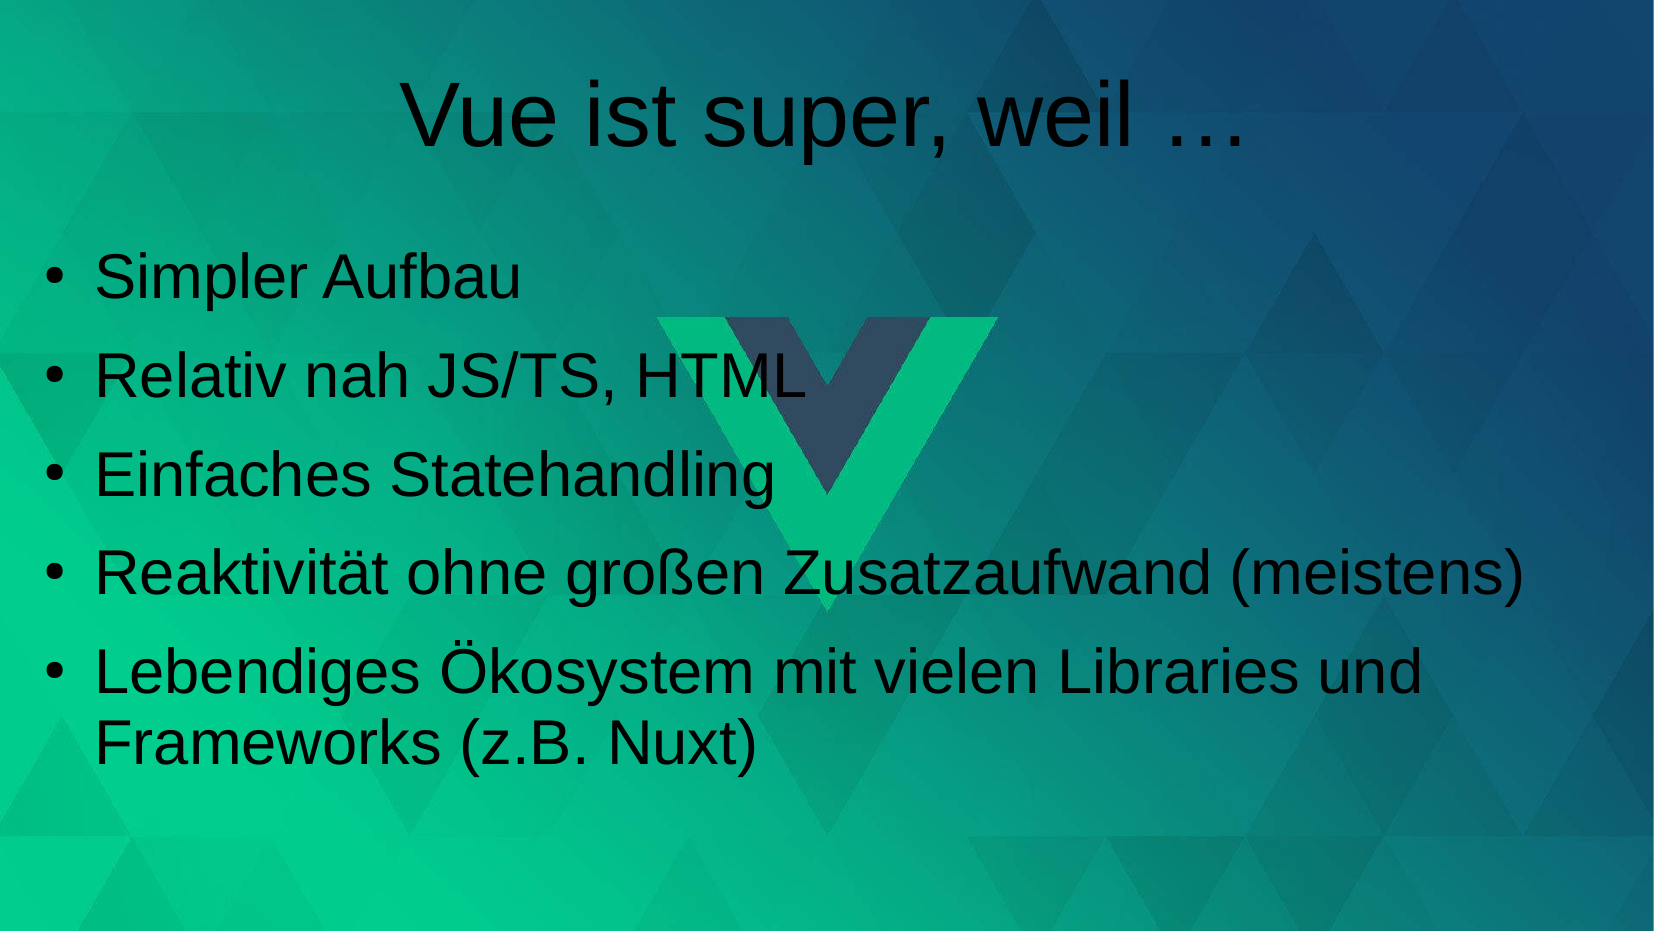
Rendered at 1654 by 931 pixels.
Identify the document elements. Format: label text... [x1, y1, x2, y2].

picture [0, 0, 1654, 931]
title Vue ist super, weil … [82, 37, 1571, 193]
list Simpler Aufbau Relativ nah JS/TS, HTML Einfaches Statehandling Reaktivität ohne großen Zusatzaufwand (meistens) Lebendiges Ökosystem mit vielen Libraries und Frameworks (z.B. Nuxt) [26, 241, 1622, 781]
